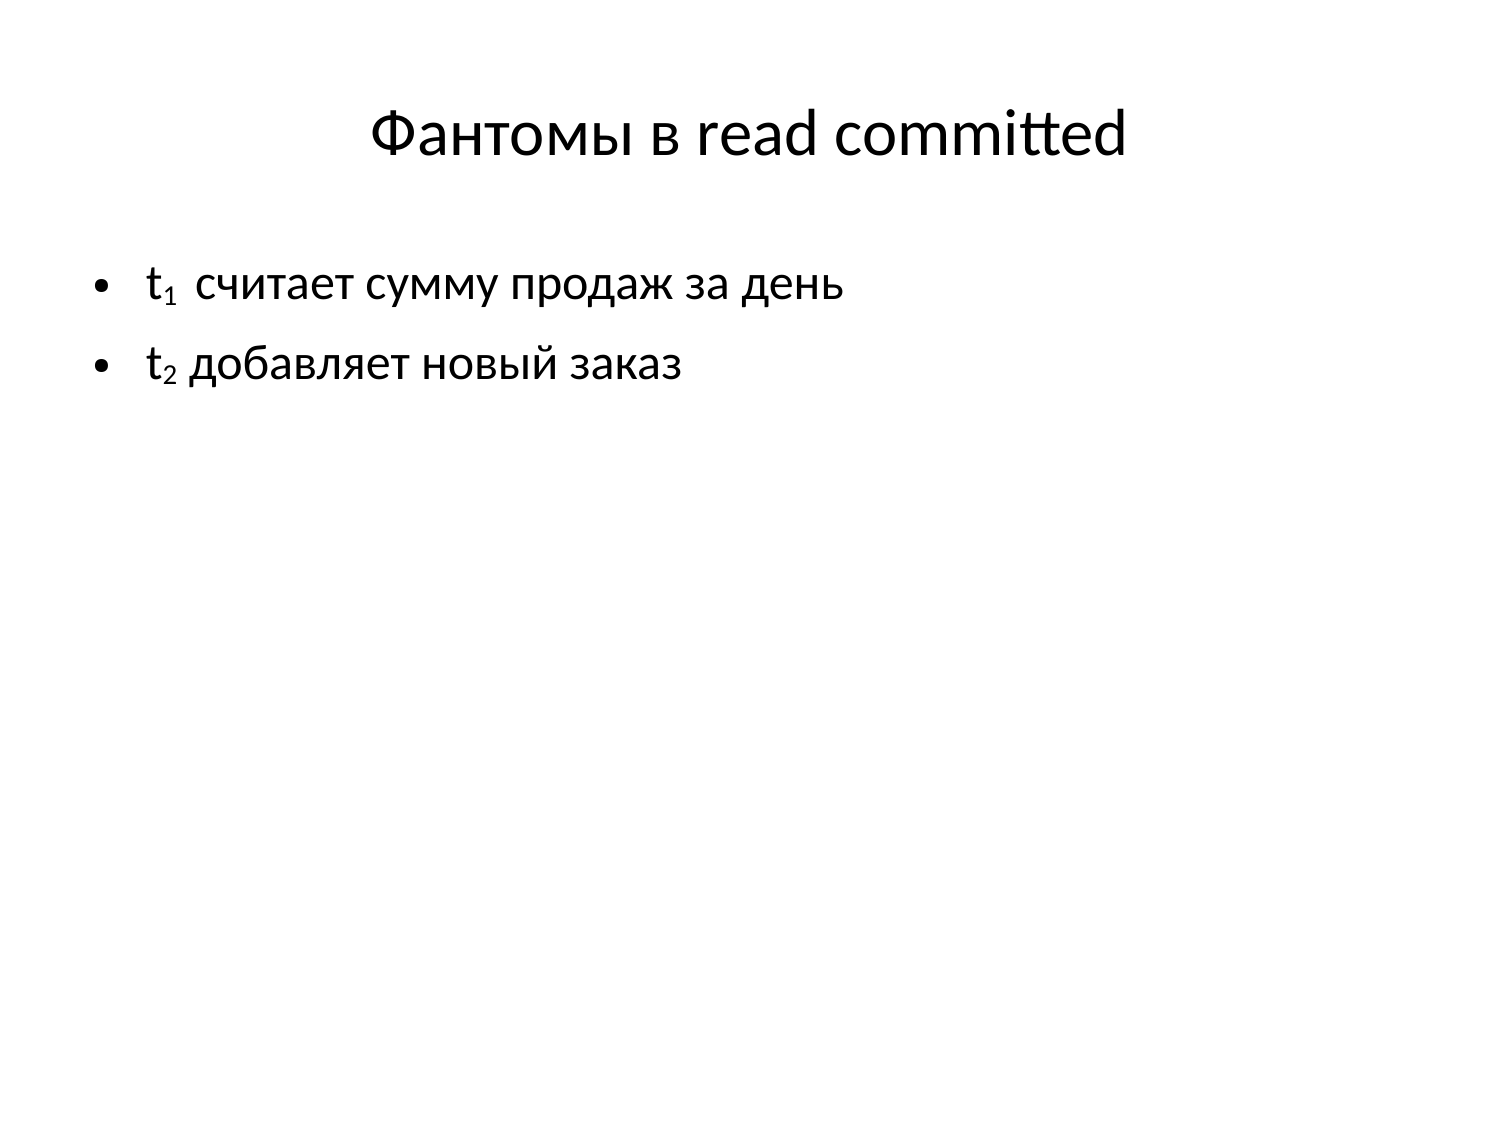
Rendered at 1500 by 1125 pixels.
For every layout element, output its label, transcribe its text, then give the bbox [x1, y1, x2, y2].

title Фантомы в read committed [75, 45, 1425, 233]
list t1 считает сумму продаж за день t2 добавляет новый заказ [75, 262, 1426, 974]
